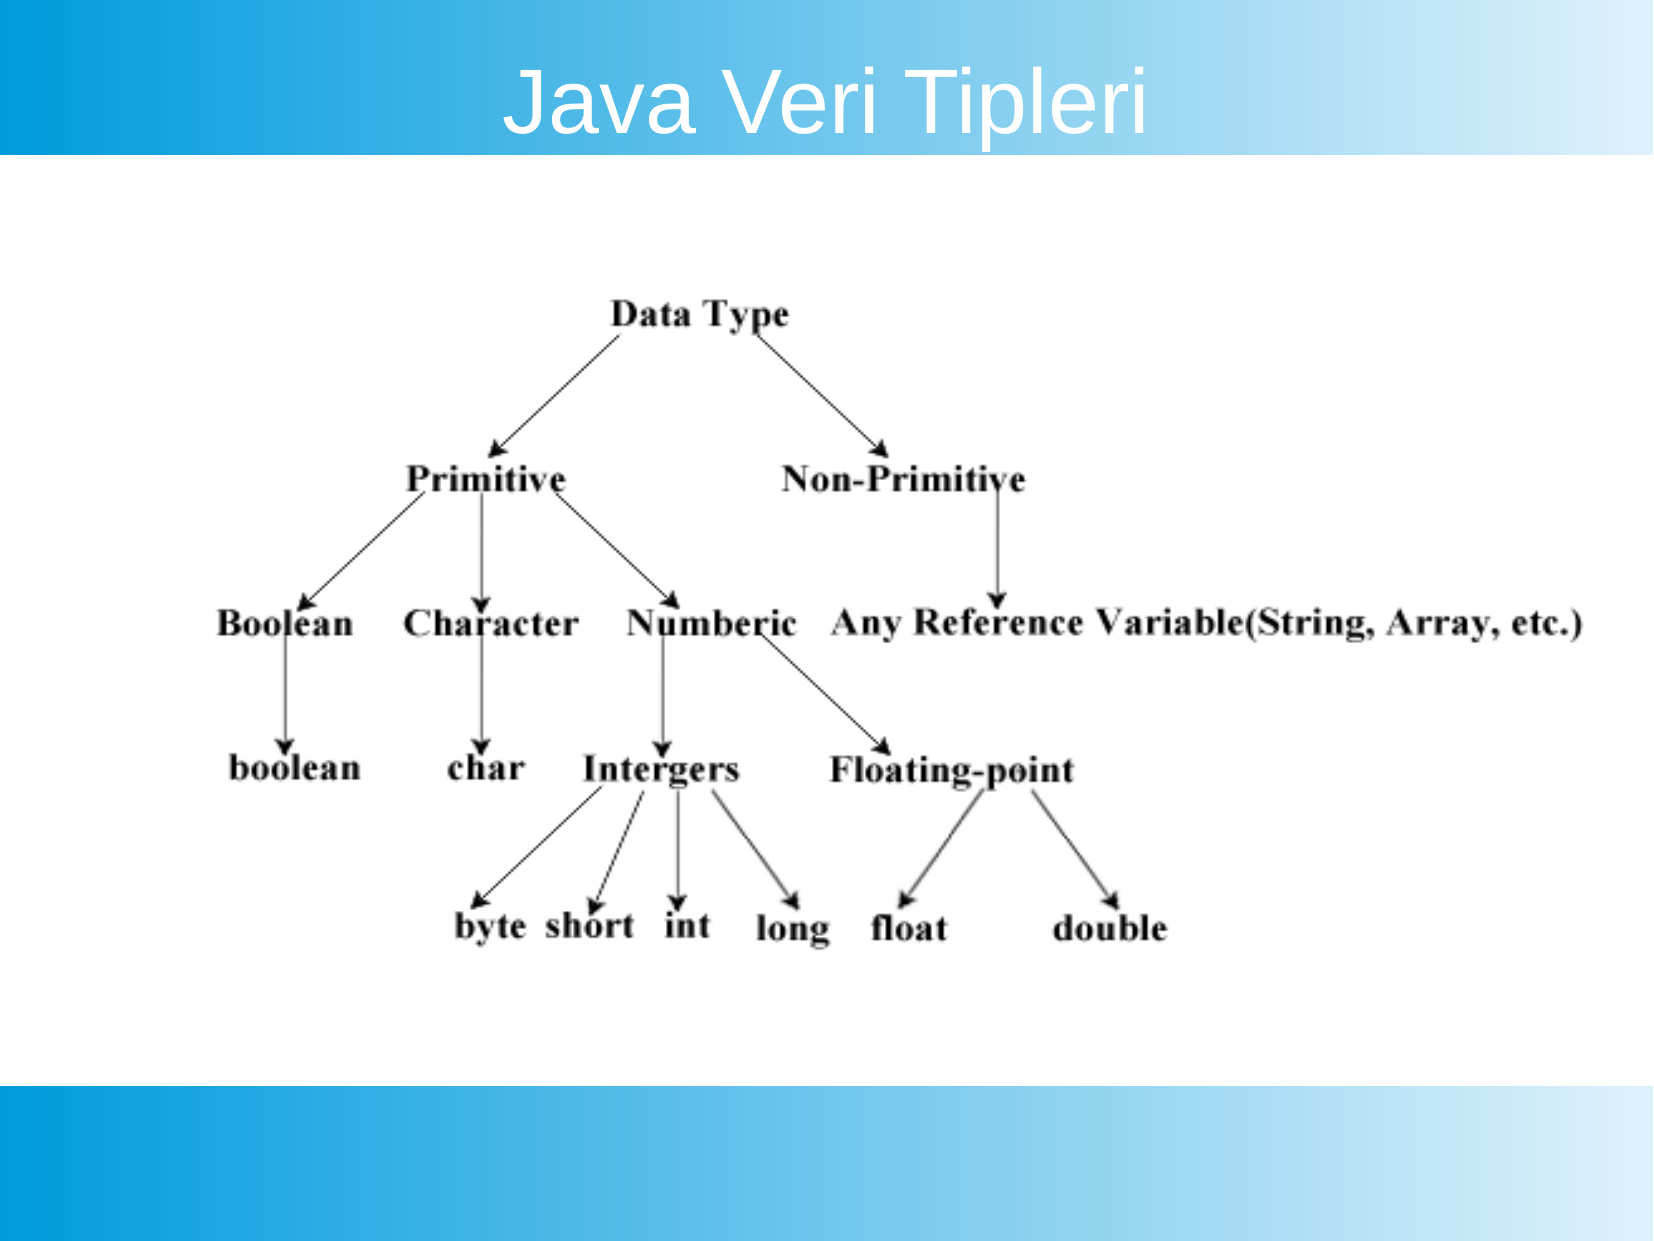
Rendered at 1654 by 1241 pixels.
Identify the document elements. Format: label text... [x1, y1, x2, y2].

title Java Veri Tipleri [82, 49, 1571, 155]
picture [129, 180, 1619, 1040]
